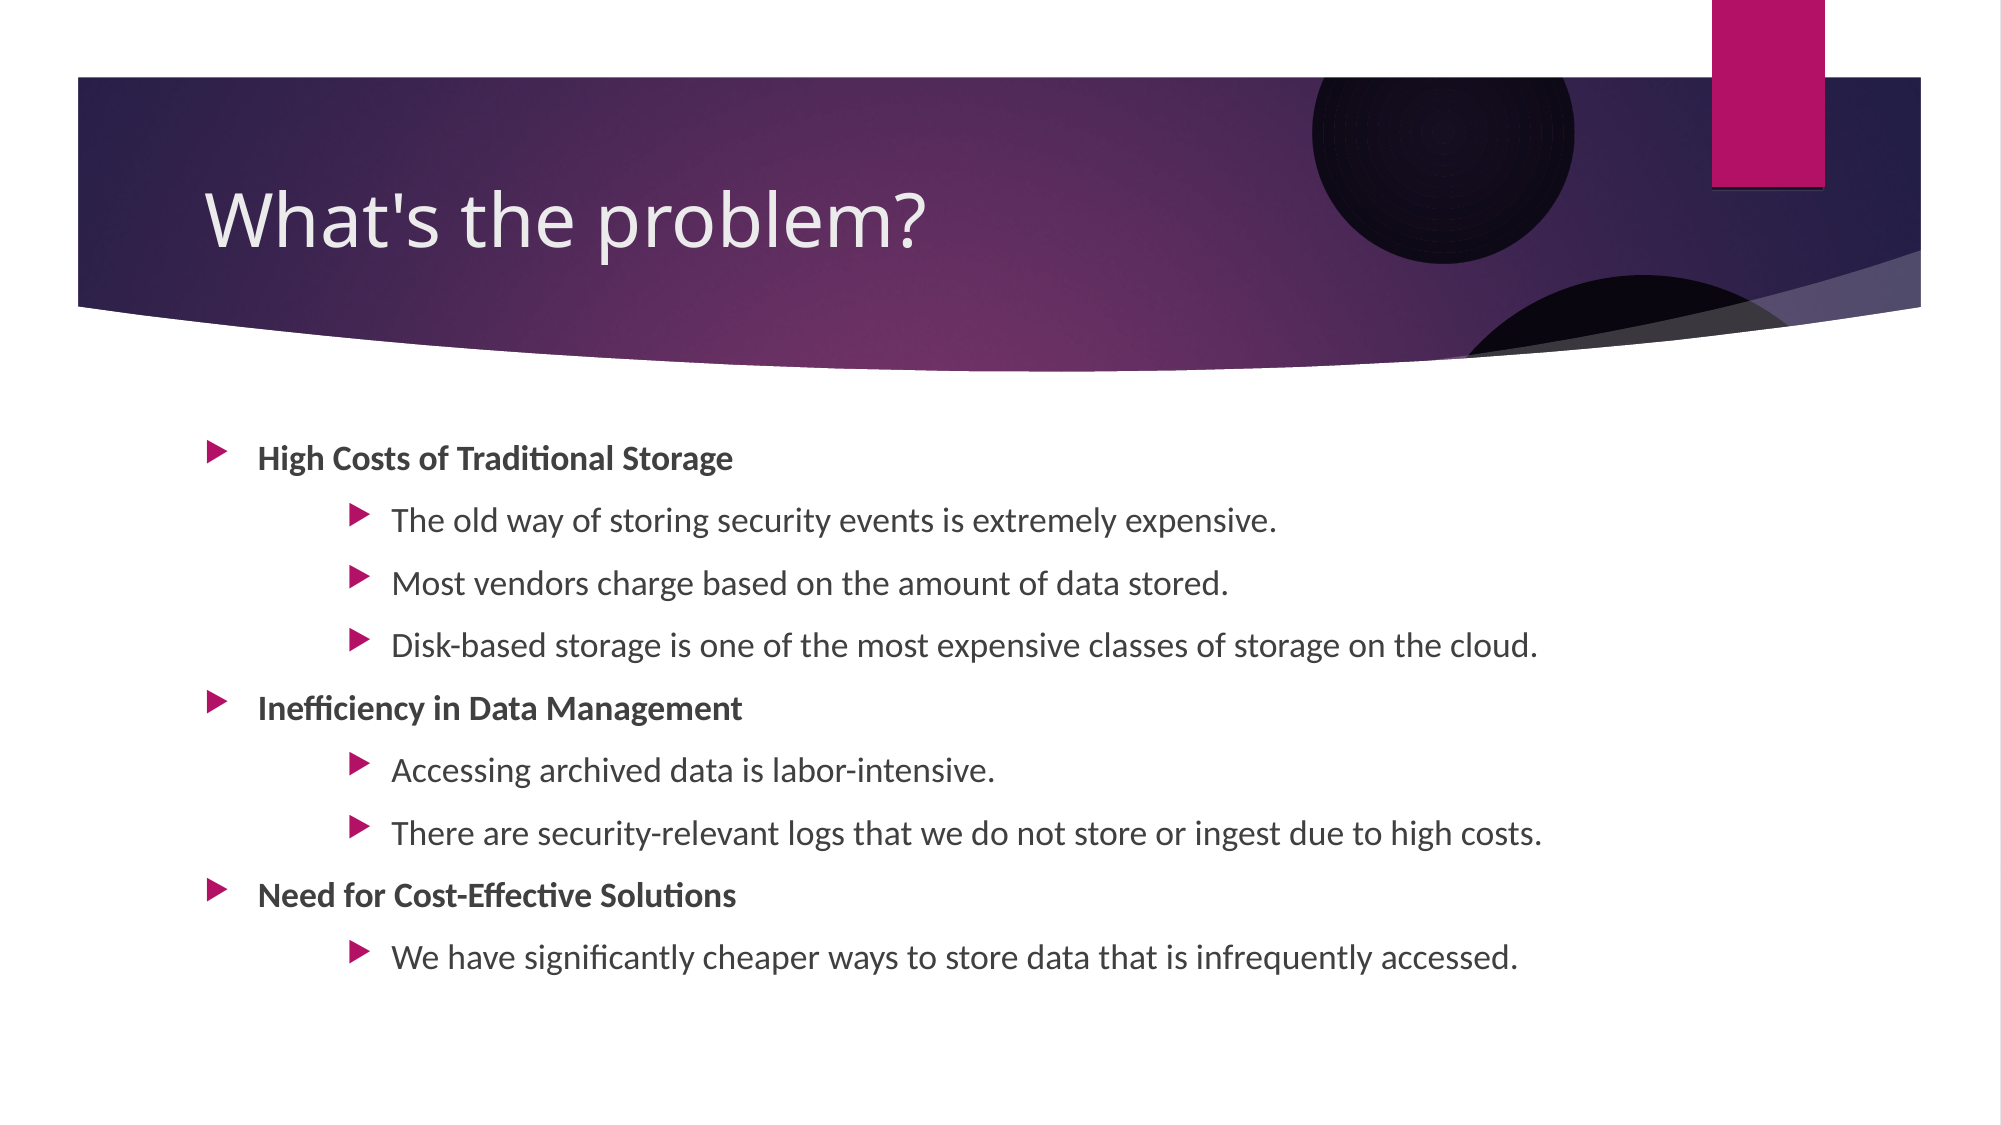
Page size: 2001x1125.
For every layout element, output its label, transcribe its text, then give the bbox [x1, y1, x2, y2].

list High Costs of Traditional Storage The old way of storing security events is extremely expensive. Most vendors charge based on the amount of data stored. Disk-based storage is one of the most expensive classes of storage on the cloud. Inefficiency in Data Management Accessing archived data is labor-intensive. There are security-relevant logs that we do not store or ingest due to high costs. Need for Cost-Effective Solutions We have significantly cheaper ways to store data that is infrequently accessed. [189, 427, 1638, 988]
title What's the problem? [189, 159, 1627, 276]
